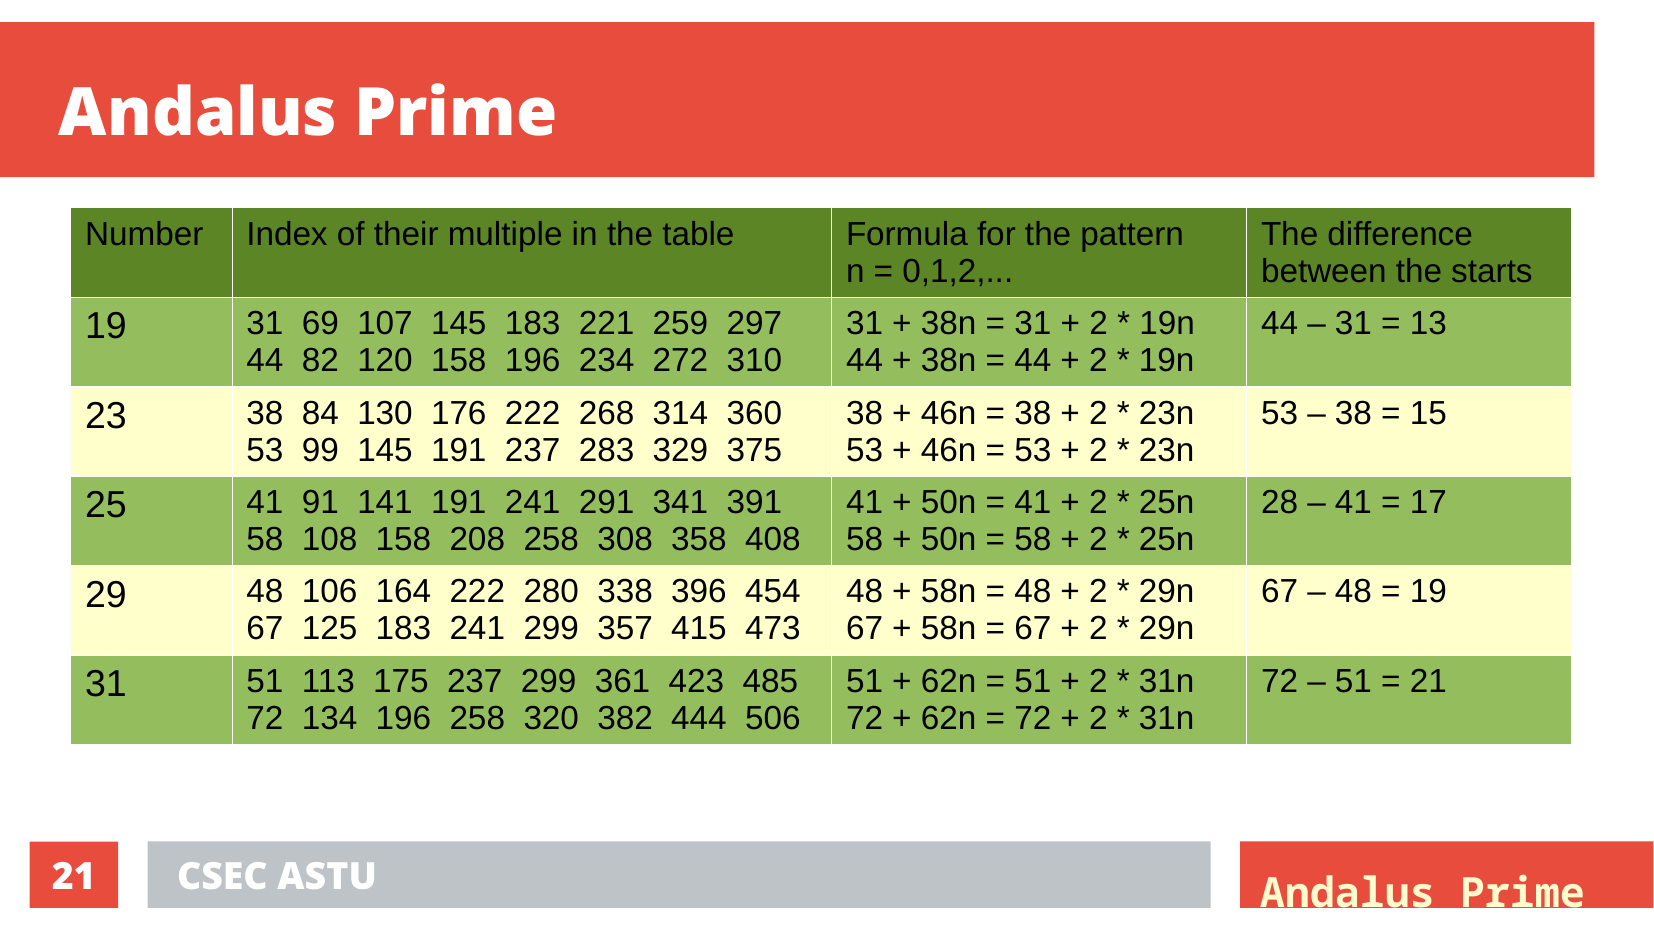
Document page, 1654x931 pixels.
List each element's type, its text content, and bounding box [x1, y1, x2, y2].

table_cell 38 84 130 176 222 268 314 360 53 99 145 191 237 283 329 375 [233, 387, 831, 476]
table_cell 48 + 58n = 48 + 2 * 29n 67 + 58n = 67 + 2 * 29n [832, 566, 1246, 655]
table_cell 72 – 51 = 21 [1247, 656, 1571, 744]
table_header Index of their multiple in the table [233, 208, 831, 297]
table_cell 23 [71, 387, 232, 476]
table_header The difference between the starts [1247, 208, 1571, 297]
table_cell 67 – 48 = 19 [1247, 566, 1571, 655]
table_cell 44 – 31 = 13 [1247, 298, 1571, 386]
table_cell 31 69 107 145 183 221 259 297 44 82 120 158 196 234 272 310 [233, 298, 831, 386]
table_cell 29 [71, 566, 232, 655]
table_cell 25 [71, 477, 232, 565]
title Andalus Prime [59, 44, 1595, 156]
text_box Andalus Prime [1245, 855, 1636, 912]
table_cell 51 + 62n = 51 + 2 * 31n 72 + 62n = 72 + 2 * 31n [832, 656, 1246, 744]
table_cell 31 [71, 656, 232, 744]
table_cell 31 + 38n = 31 + 2 * 19n 44 + 38n = 44 + 2 * 19n [832, 298, 1246, 386]
table_header Number [71, 208, 232, 297]
list [59, 213, 1565, 820]
table_cell 41 + 50n = 41 + 2 * 25n 58 + 50n = 58 + 2 * 25n [832, 477, 1246, 565]
table_cell 48 106 164 222 280 338 396 454 67 125 183 241 299 357 415 473 [233, 566, 831, 655]
table_cell 28 – 41 = 17 [1247, 477, 1571, 565]
table_cell 19 [71, 298, 232, 386]
table_header Formula for the pattern n = 0,1,2,... [832, 208, 1246, 297]
table_cell 53 – 38 = 15 [1247, 387, 1571, 476]
table_cell 51 113 175 237 299 361 423 485 72 134 196 258 320 382 444 506 [233, 656, 831, 744]
table_cell 41 91 141 191 241 291 341 391 58 108 158 208 258 308 358 408 [233, 477, 831, 565]
table_cell 38 + 46n = 38 + 2 * 23n 53 + 46n = 53 + 2 * 23n [832, 387, 1246, 476]
